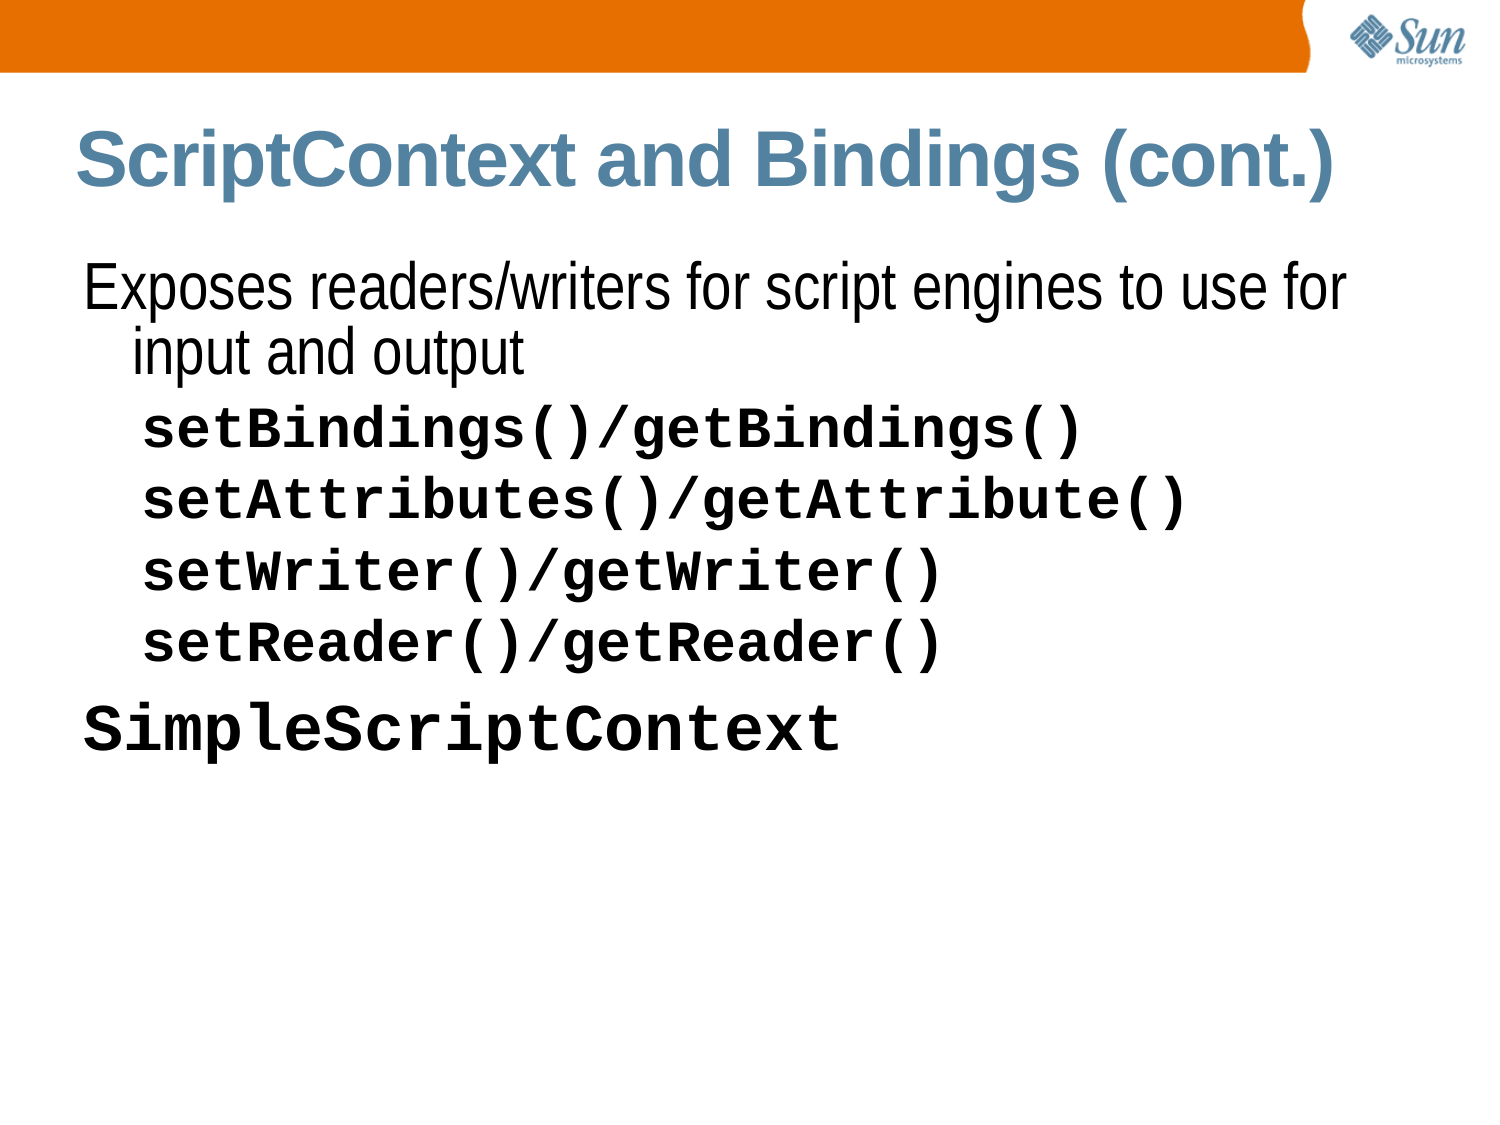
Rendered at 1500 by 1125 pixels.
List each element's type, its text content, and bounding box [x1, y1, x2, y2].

picture [0, 0, 1500, 75]
list Exposes readers/writers for script engines to use for input and output setBindings()/getBindings() setAttributes()/getAttribute() setWriter()/getWriter() setReader()/getReader() SimpleScriptContext [64, 257, 1402, 1028]
title ScriptContext and Bindings (cont.) [75, 122, 1438, 228]
